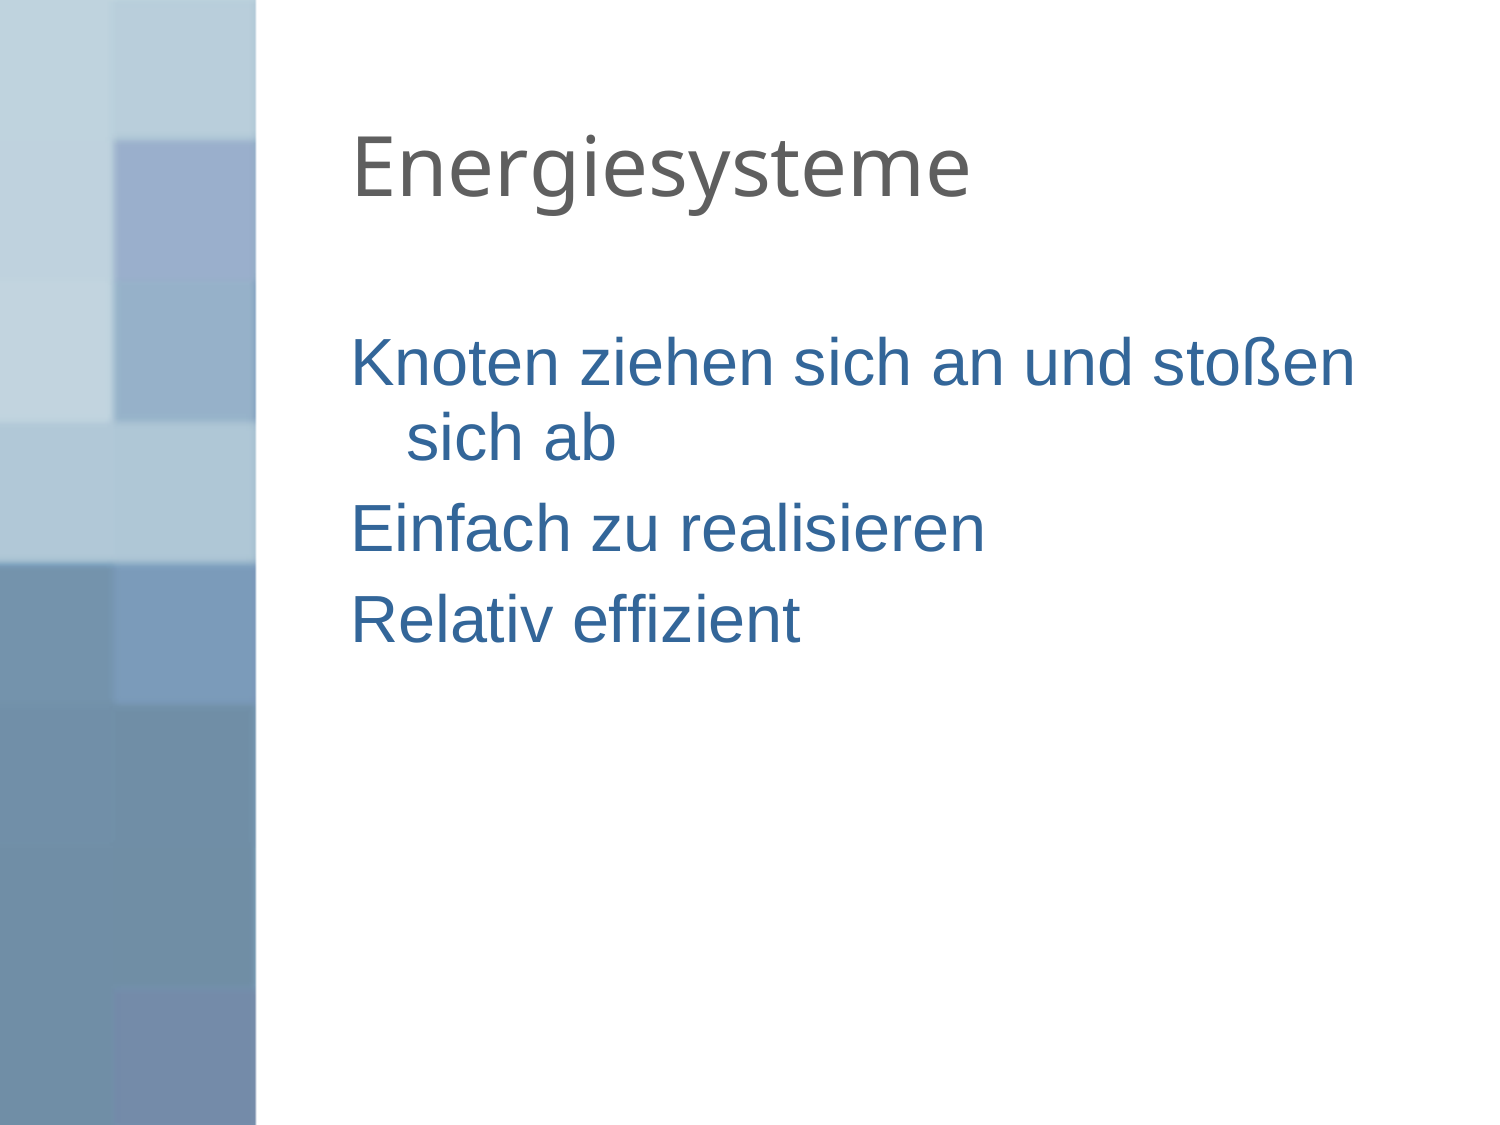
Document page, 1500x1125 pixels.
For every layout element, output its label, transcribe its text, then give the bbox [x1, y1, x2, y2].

title Energiesysteme [350, 8, 1401, 324]
list Knoten ziehen sich an und stoßen sich ab Einfach zu realisieren Relativ effizient [350, 324, 1401, 1005]
picture [0, 0, 1500, 1125]
